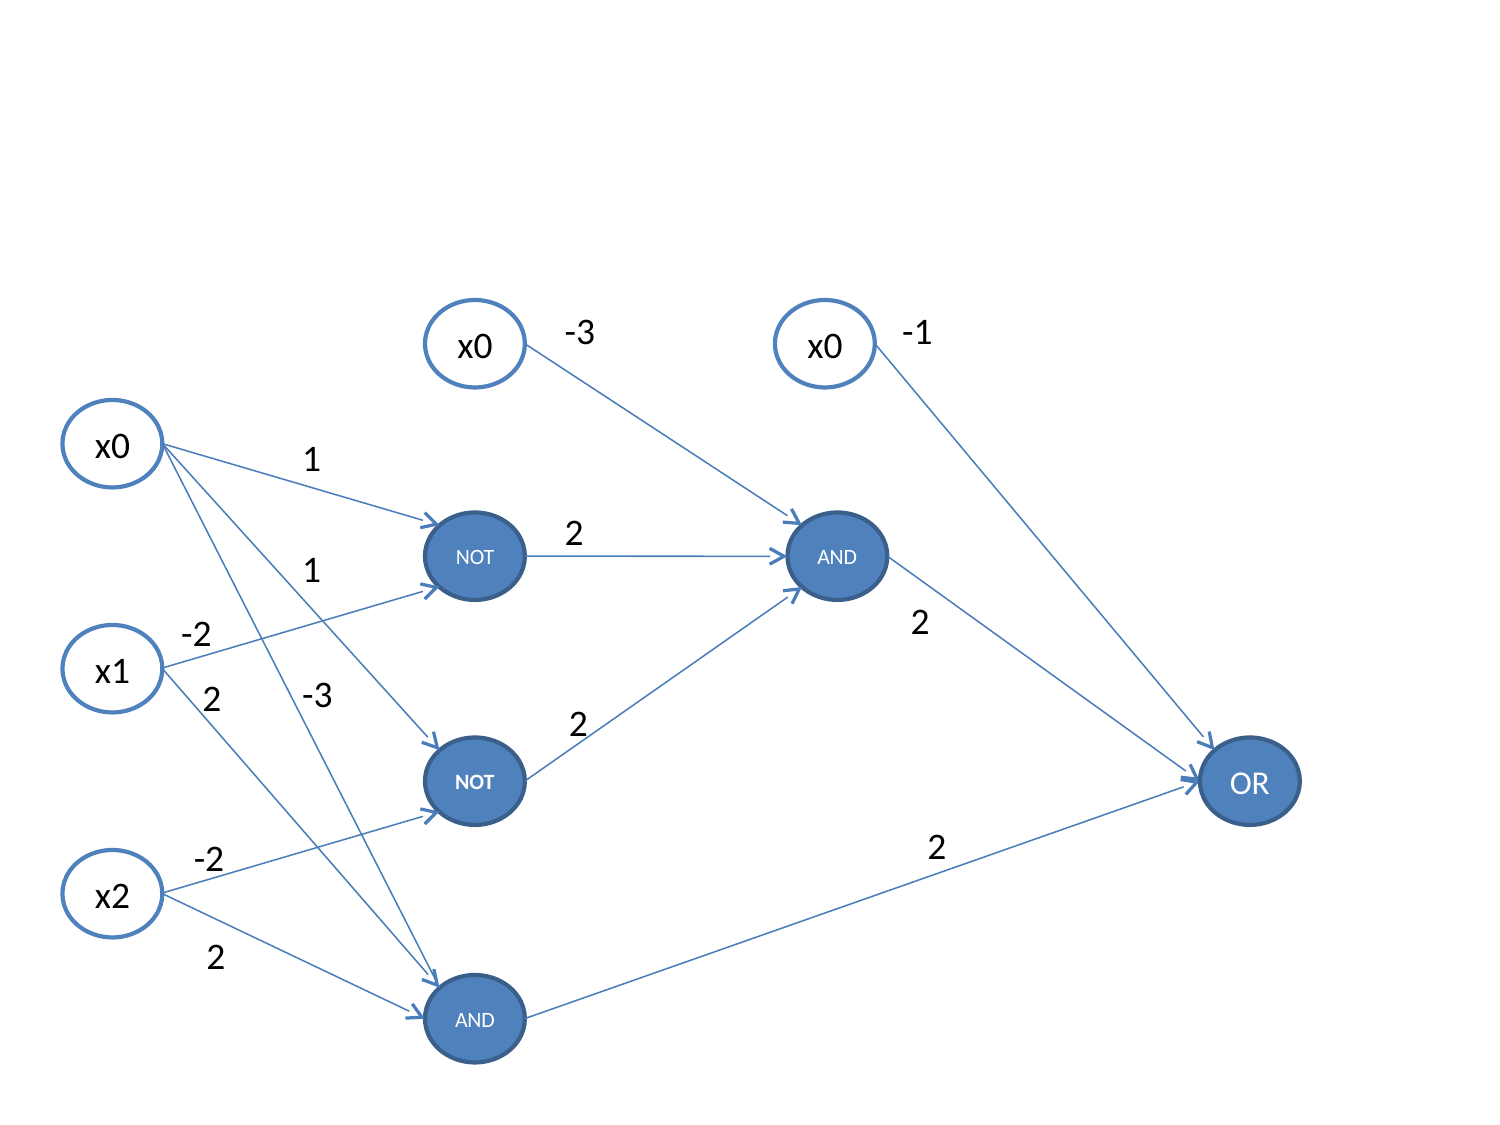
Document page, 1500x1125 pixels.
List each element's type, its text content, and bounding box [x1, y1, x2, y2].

text_box 2 [187, 700, 211, 727]
text_box -2 [301, 826, 375, 887]
text_box x0 [774, 299, 875, 388]
text_box NOT [424, 737, 525, 825]
text_box 2 [887, 589, 1084, 650]
text_box 2 [549, 500, 746, 555]
text_box -3 [287, 662, 484, 723]
text_box 2 [187, 666, 305, 727]
text_box x2 [62, 849, 163, 938]
text_box 2 [912, 814, 1109, 875]
text_box x0 [424, 299, 525, 388]
text_box 1 [287, 426, 484, 487]
text_box 2 [554, 692, 649, 752]
text_box x1 [62, 624, 163, 713]
text_box -2 [179, 826, 350, 887]
text_box 2 [278, 666, 287, 684]
text_box 2 [307, 723, 384, 727]
text_box -2 [166, 601, 272, 662]
text_box AND [424, 975, 525, 1063]
text_box -3 [549, 299, 746, 360]
text_box -1 [887, 299, 1084, 360]
text_box -2 [359, 826, 375, 857]
text_box NOT [430, 512, 525, 600]
text_box AND [787, 512, 888, 600]
text_box 2 [570, 692, 750, 752]
text_box 1 [287, 537, 484, 598]
text_box -2 [244, 601, 357, 662]
text_box 2 [191, 924, 388, 985]
text_box x0 [62, 399, 163, 488]
text_box -2 [307, 601, 363, 662]
text_box OR [1199, 737, 1300, 825]
